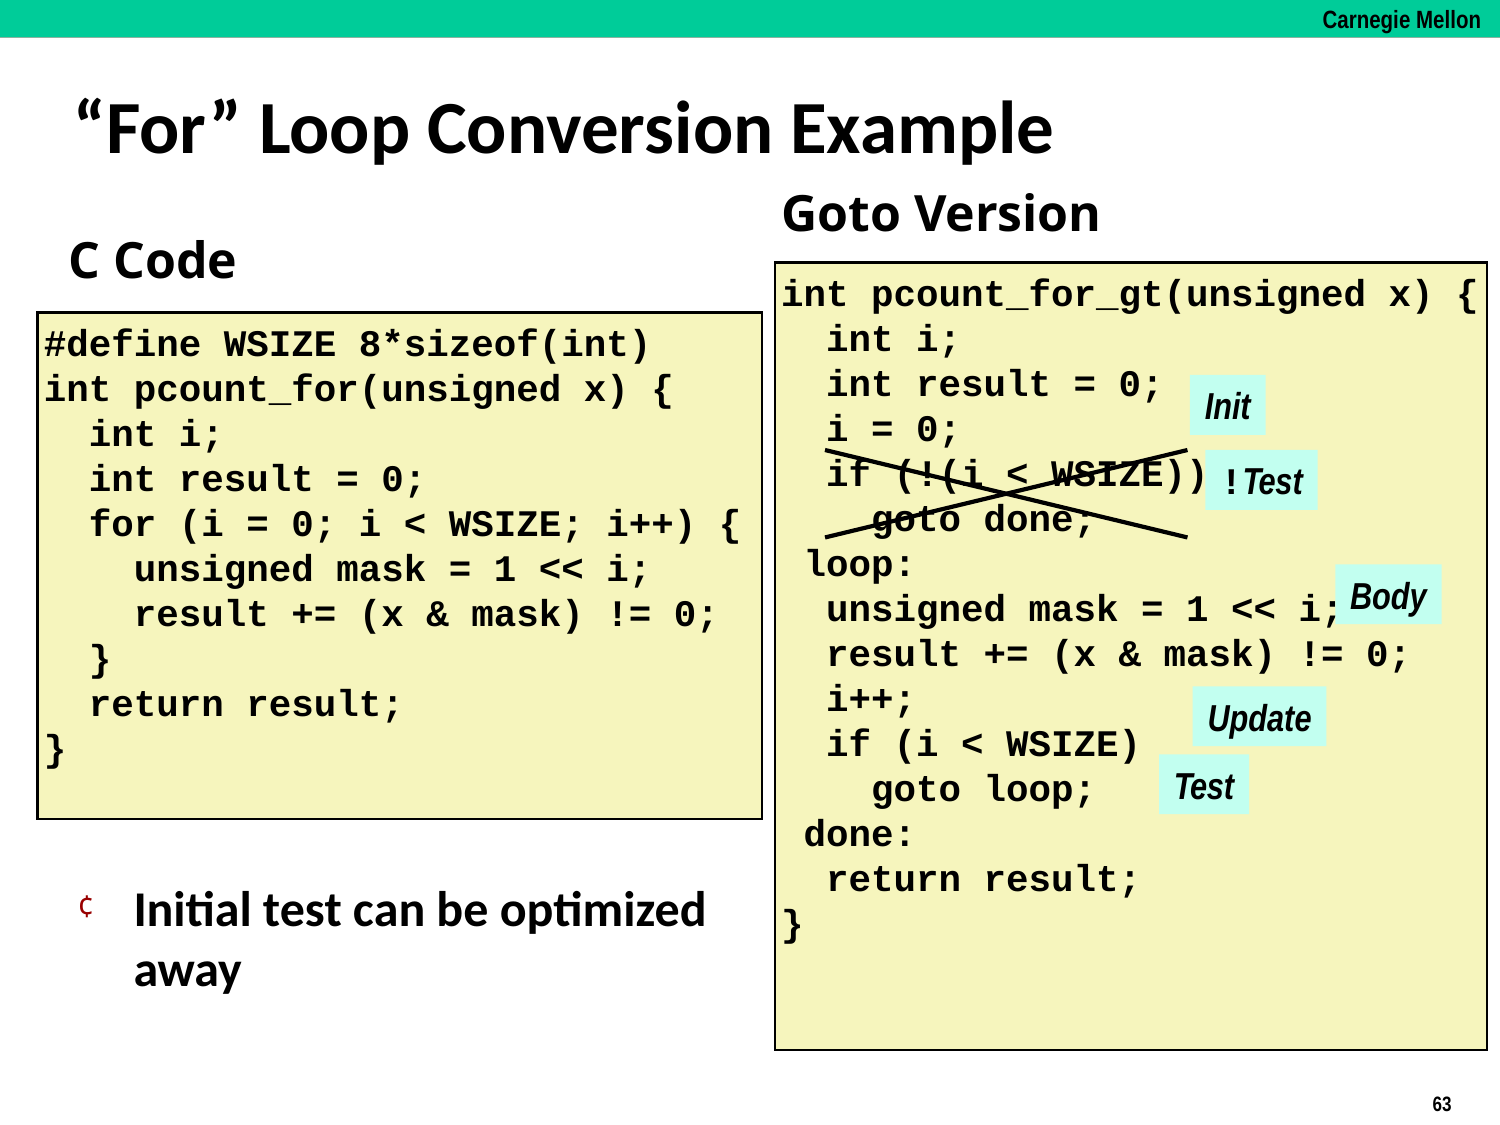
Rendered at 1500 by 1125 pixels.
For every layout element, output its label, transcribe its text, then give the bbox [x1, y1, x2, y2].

title “For” Loop Conversion Example [58, 71, 1304, 197]
text_box Goto Version [774, 174, 1205, 248]
text_box C Code [62, 222, 492, 295]
list Initial test can be optimized away [62, 868, 750, 1013]
text_box #define WSIZE 8*sizeof(int) int pcount_for(unsigned x) { int i; int result = 0; for (i = 0; i < WSIZE; i++) { unsigned mask = 1 << i; result += (x & mask) != 0; } return result; } [37, 312, 763, 820]
text_box int pcount_for_gt(unsigned x) { int i; int result = 0; i = 0; if (!(i < WSIZE)) goto done; loop: unsigned mask = 1 << i; result += (x & mask) != 0; i++; if (i < WSIZE) goto loop; done: return result; } [774, 262, 1488, 1050]
text_box Test [1159, 754, 1250, 815]
text_box !Test [1205, 449, 1318, 510]
text_box Body [1335, 564, 1442, 625]
text_box Update [1192, 686, 1327, 747]
text_box Init [1189, 374, 1266, 435]
text_box Carnegie Mellon [1322, 3, 1500, 33]
